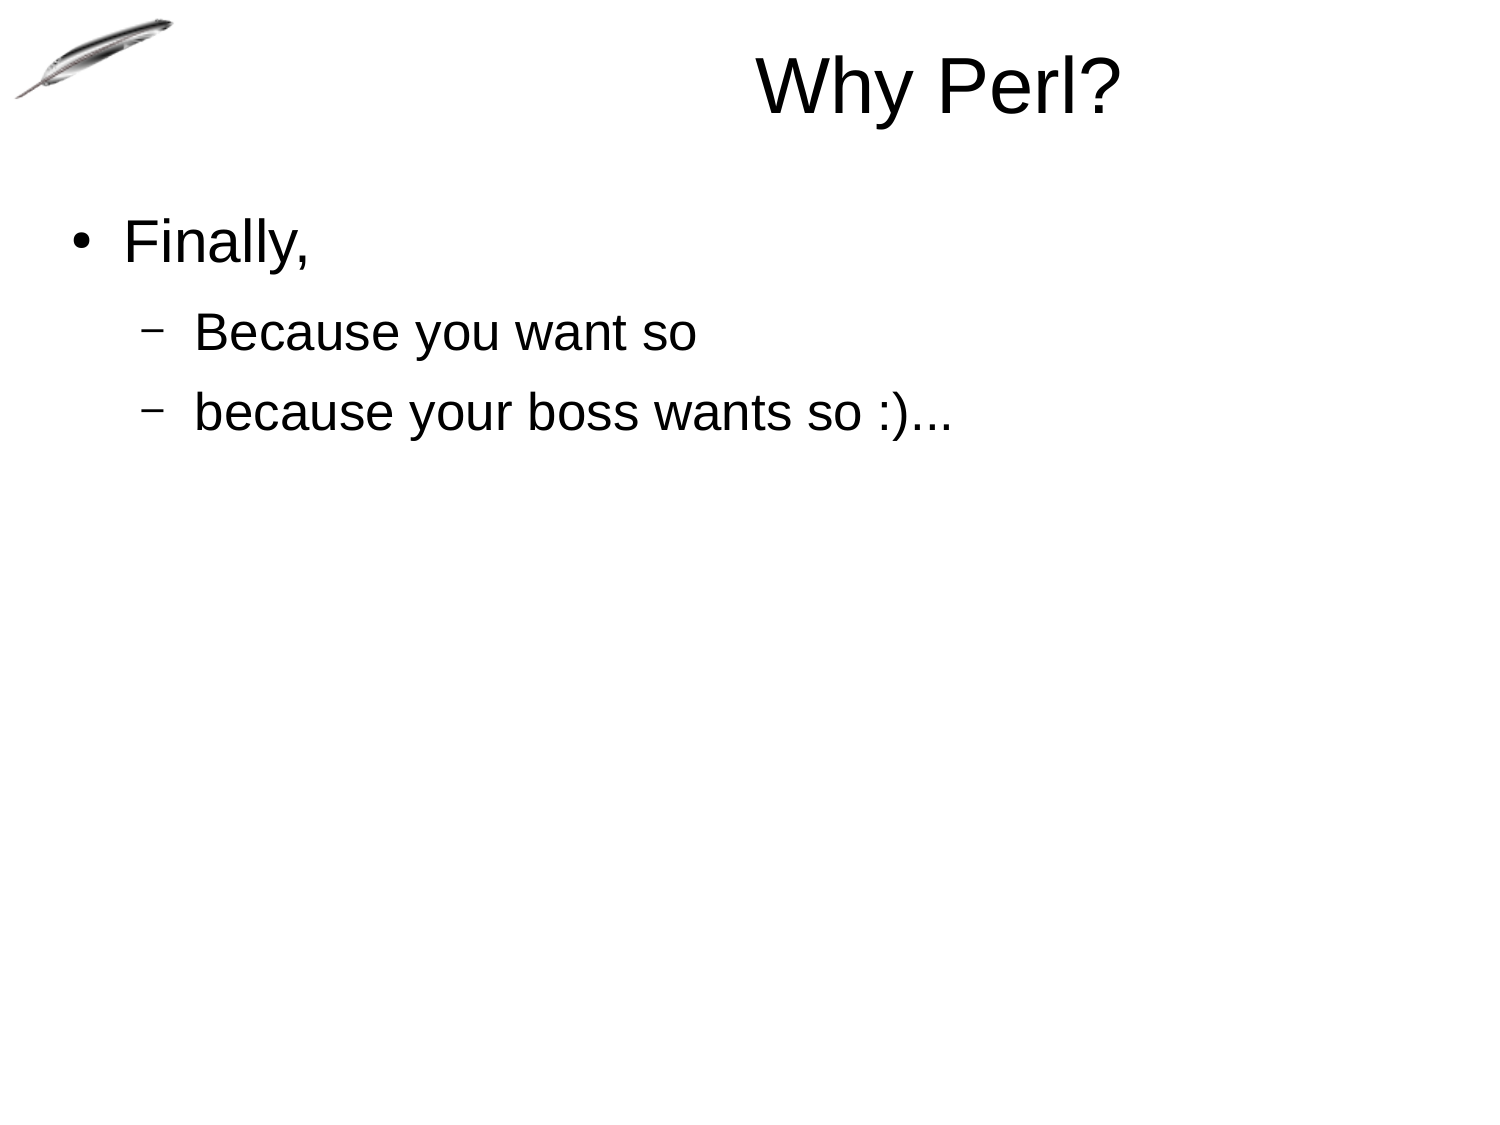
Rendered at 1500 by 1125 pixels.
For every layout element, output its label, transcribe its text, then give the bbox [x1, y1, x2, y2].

picture [11, 17, 179, 101]
title Why Perl? [419, 0, 1459, 176]
list Finally, Because you want so because your boss wants so :)... [53, 207, 1447, 1084]
